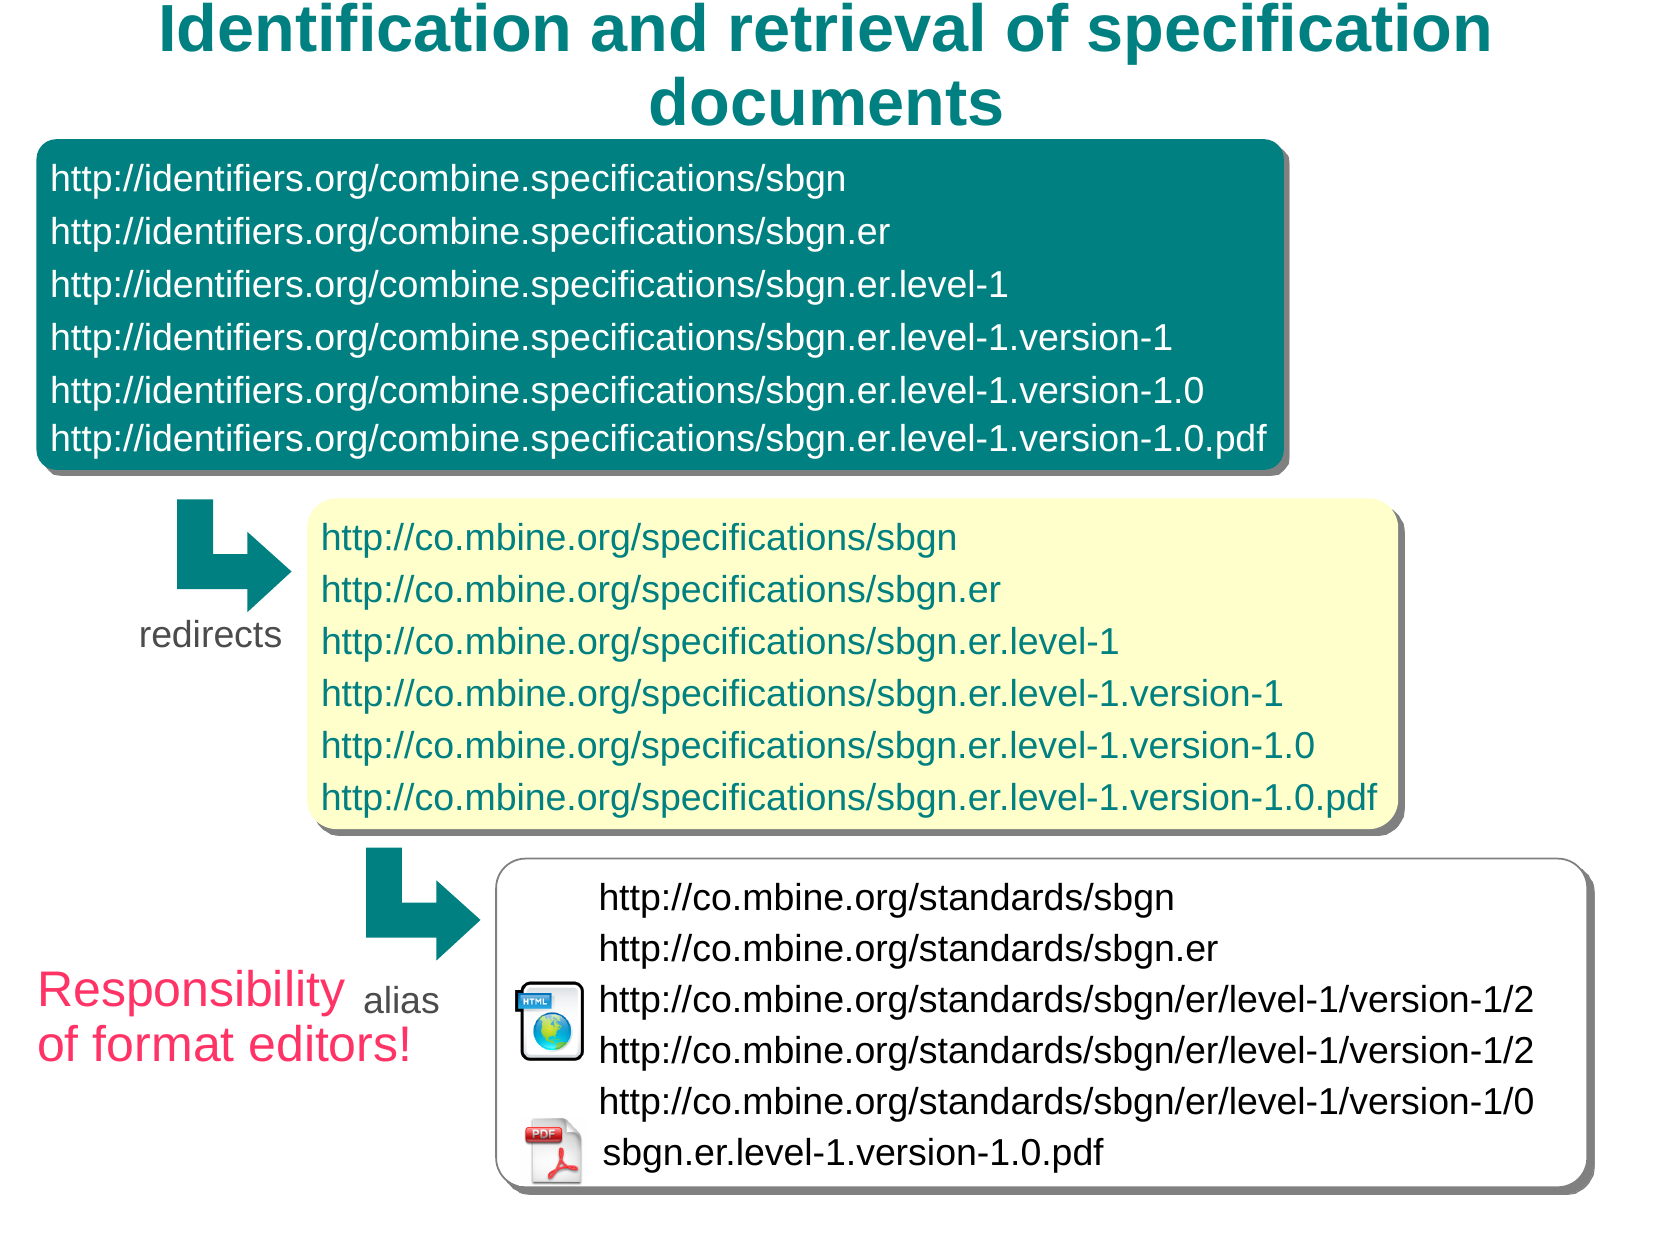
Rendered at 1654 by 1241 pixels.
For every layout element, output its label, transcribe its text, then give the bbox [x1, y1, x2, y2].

text_box http://co.mbine.org/standards/sbgn.er [583, 920, 1234, 971]
text_box http://co.mbine.org/specifications/sbgn.er [306, 561, 1017, 612]
text_box alias [429, 972, 455, 1030]
text_box http://co.mbine.org/specifications/sbgn [306, 509, 973, 566]
text_box redirects [124, 606, 298, 664]
text_box http://identifiers.org/combine.specifications/sbgn.er [35, 202, 906, 260]
text_box http://identifiers.org/combine.specifications/sbgn.er.level-1 [35, 256, 1025, 313]
text_box [39, 139, 1284, 456]
text_box [177, 499, 292, 606]
text_box [366, 847, 481, 961]
text_box http://co.mbine.org/specifications/sbgn.er.level-1.version-1.0.pdf [306, 768, 1393, 826]
text_box http://identifiers.org/combine.specifications/sbgn.er.level-1.version-1.0.pdf [35, 409, 1283, 467]
text_box http://co.mbine.org/specifications/sbgn.er.level-1 [306, 612, 1135, 670]
text_box http://identifiers.org/combine.specifications/sbgn.er.level-1.version-1 [35, 309, 1189, 367]
text_box http://co.mbine.org/specifications/sbgn.er.level-1.version-1.0 [306, 716, 1331, 774]
text_box http://co.mbine.org/specifications/sbgn.er.level-1.version-1 [306, 664, 1300, 722]
text_box Responsibility of format editors! [22, 953, 429, 1080]
picture [519, 1117, 588, 1186]
picture [512, 981, 592, 1061]
title Identification and retrieval of specification documents [0, 0, 1654, 141]
text_box http://co.mbine.org/standards/sbgn [583, 869, 1190, 927]
text_box http://identifiers.org/combine.specifications/sbgn.er.level-1.version-1.0 [35, 362, 1220, 420]
text_box http://co.mbine.org/standards/sbgn/er/level-1/version-1/0 [583, 1073, 1550, 1131]
text_box http://identifiers.org/combine.specifications/sbgn [35, 149, 862, 207]
text_box http://co.mbine.org/standards/sbgn/er/level-1/version-1/2 [583, 1022, 1550, 1073]
text_box [313, 498, 1399, 817]
text_box sbgn.er.level-1.version-1.0.pdf [587, 1124, 1119, 1182]
text_box [496, 858, 1588, 1188]
text_box [323, 826, 1382, 830]
text_box http://co.mbine.org/standards/sbgn/er/level-1/version-1/2 [583, 971, 1550, 1022]
